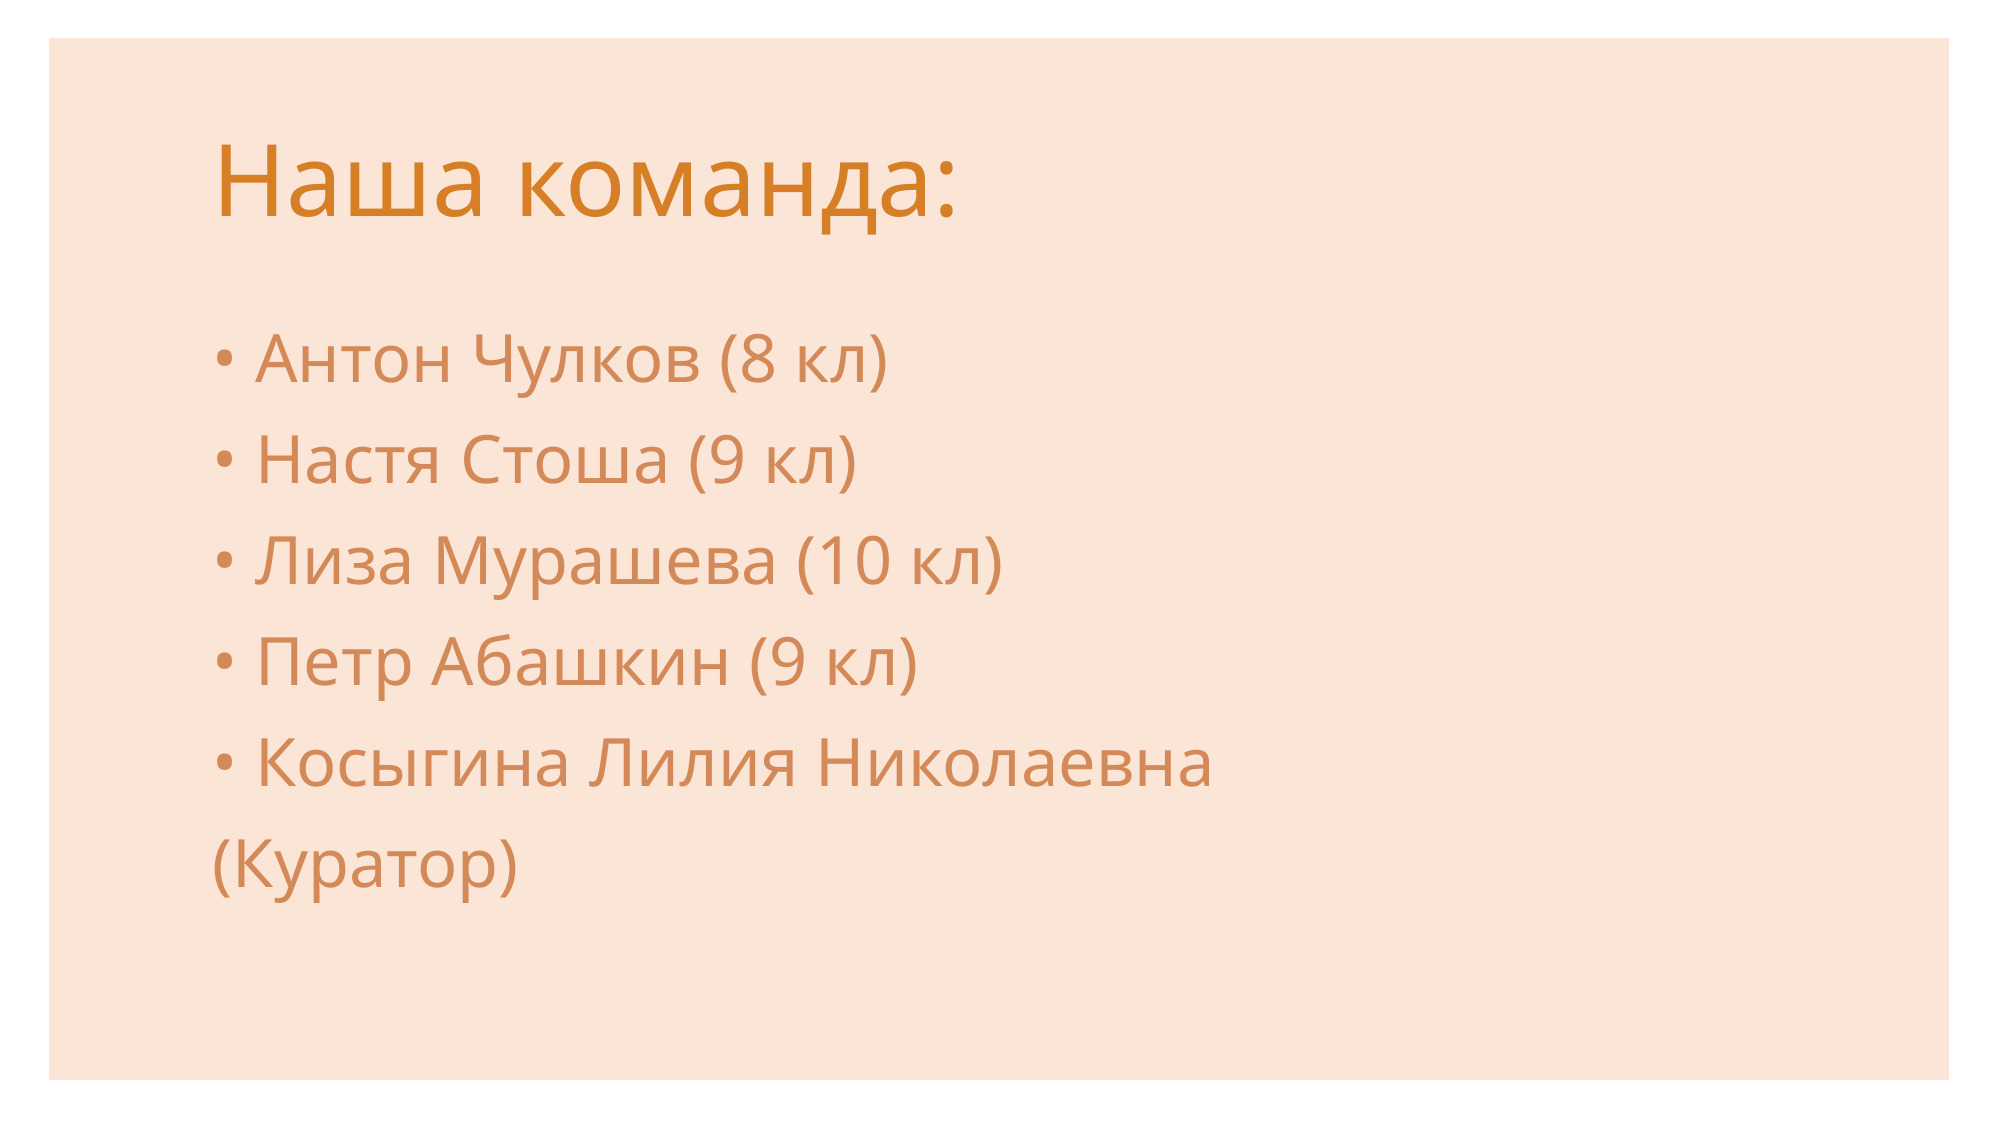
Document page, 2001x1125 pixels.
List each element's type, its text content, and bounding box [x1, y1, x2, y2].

title Наша команда: [198, 80, 1069, 289]
list • Антон Чулков (8 кл) • Настя Стоша (9 кл) • Лиза Мурашева (10 кл) • Петр Абашкин (9 кл) • Косыгина Лилия Николаевна (Куратор) [198, 308, 1555, 932]
text_box [50, 39, 1948, 1079]
